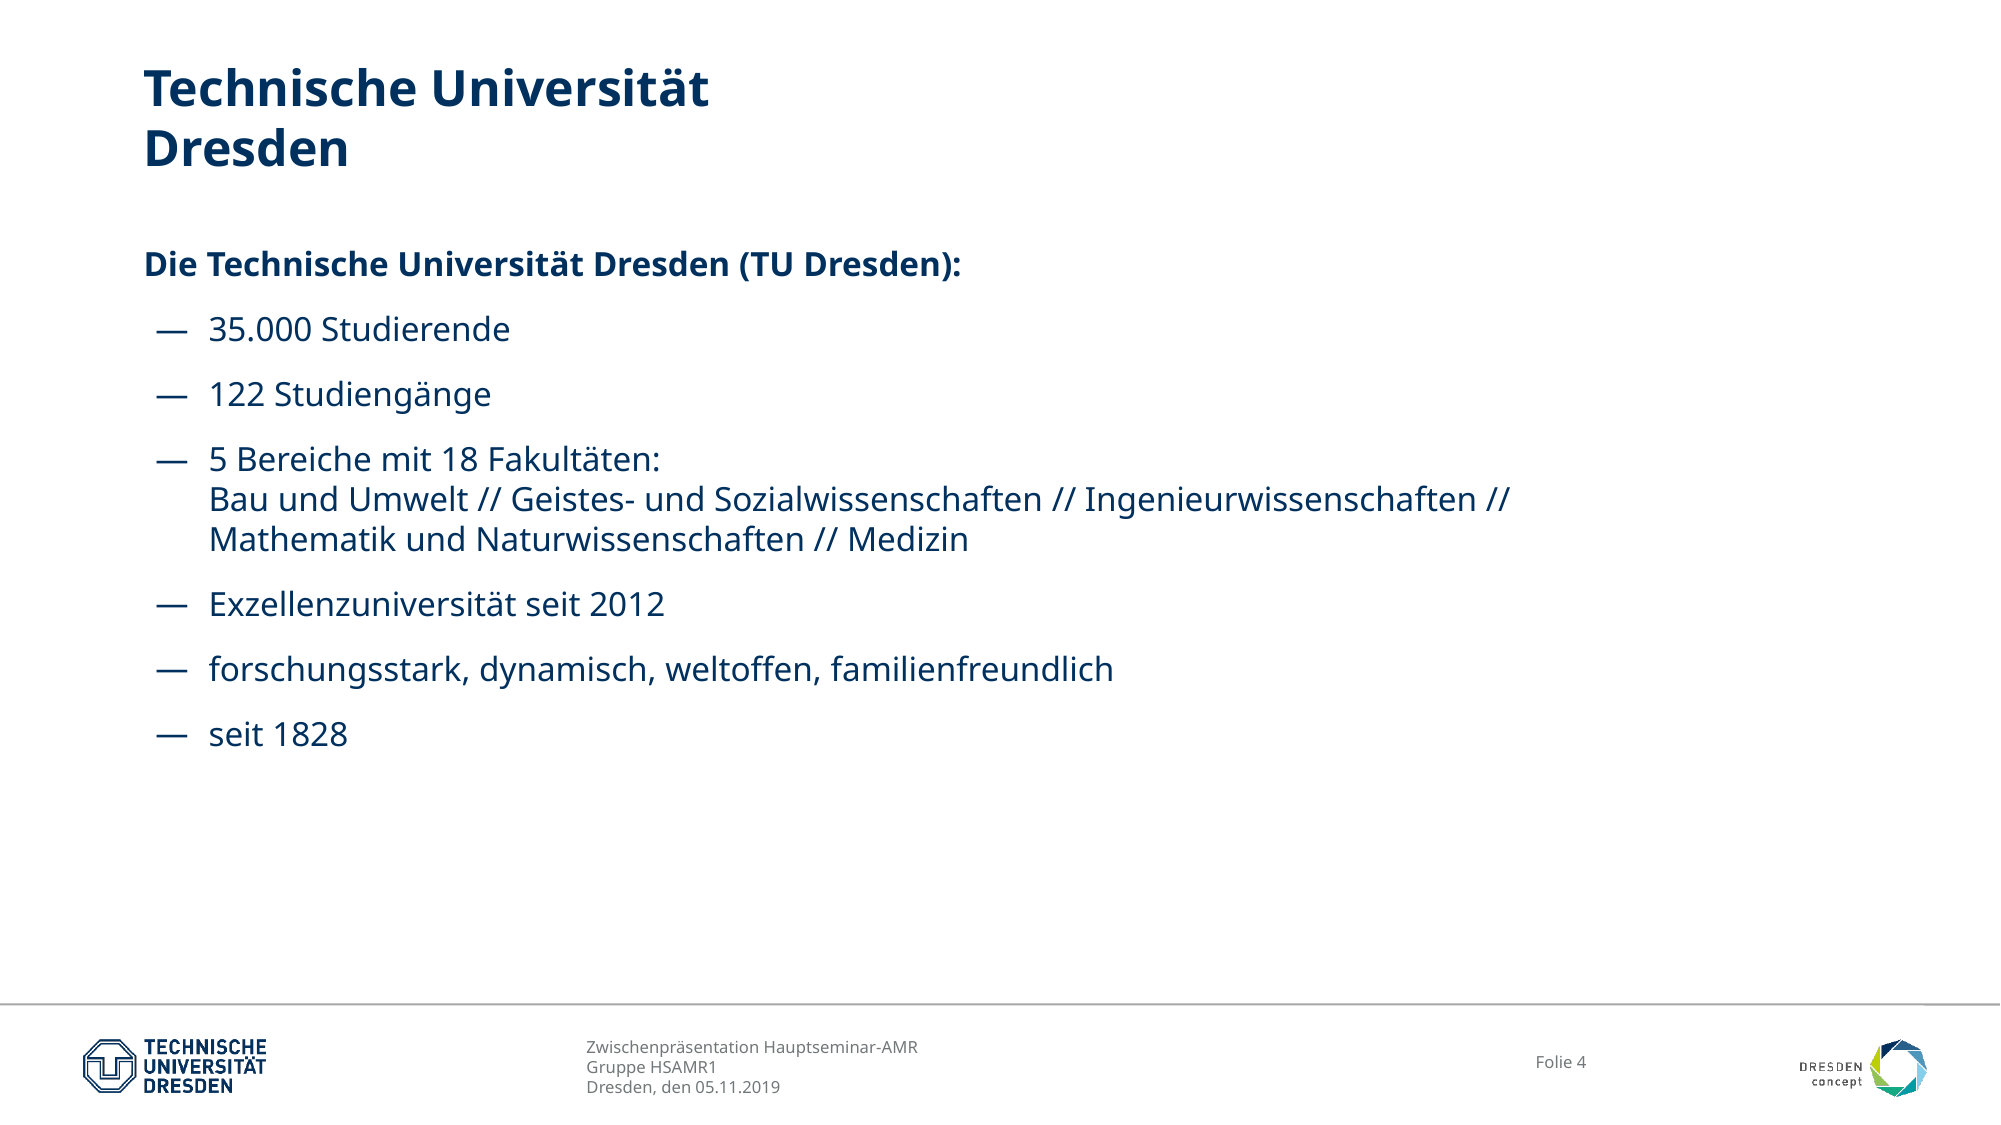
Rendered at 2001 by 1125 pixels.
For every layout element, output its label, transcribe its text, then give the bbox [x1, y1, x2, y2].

picture [83, 1039, 266, 1093]
picture [1800, 1039, 1927, 1097]
title Technische Universität Dresden [143, 56, 1880, 169]
list Die Technische Universität Dresden (TU Dresden): 35.000 Studierende 122 Studiengänge 5 Bereiche mit 18 Fakultäten: Bau und Umwelt // Geistes- und Sozialwissenschaften // Ingenieurwissenschaften // Mathematik und Naturwissenschaften // Medizin Exzellenzuniversität seit 2012 forschungsstark, dynamisch, weltoffen, familienfreundlich seit 1828 [143, 243, 1880, 957]
